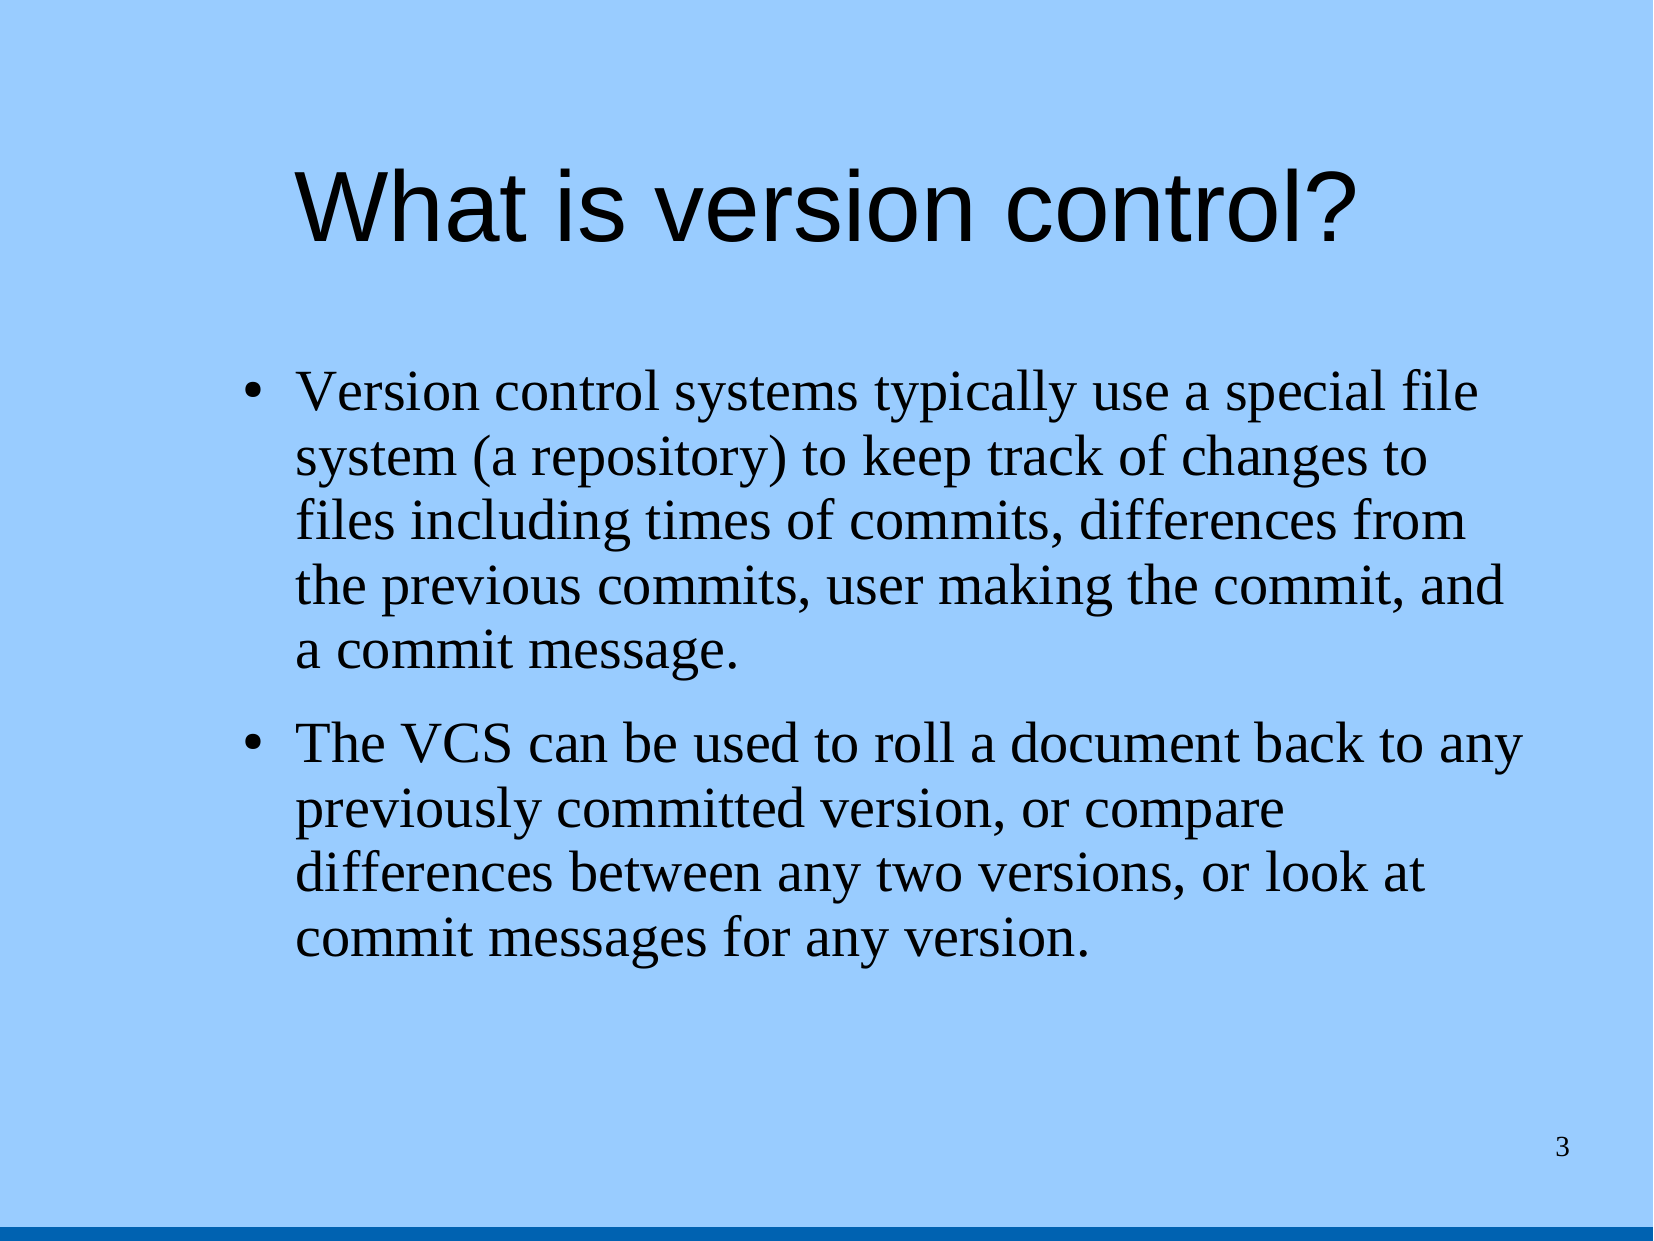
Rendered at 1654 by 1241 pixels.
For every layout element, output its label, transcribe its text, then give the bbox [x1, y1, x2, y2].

list Version control systems typically use a special file system (a repository) to keep track of changes to files including times of commits, differences from the previous commits, user making the commit, and a commit message. The VCS can be used to roll a document back to any previously committed version, or compare differences between any two versions, or look at commit messages for any version. [225, 358, 1538, 1123]
title What is version control? [121, 102, 1533, 311]
